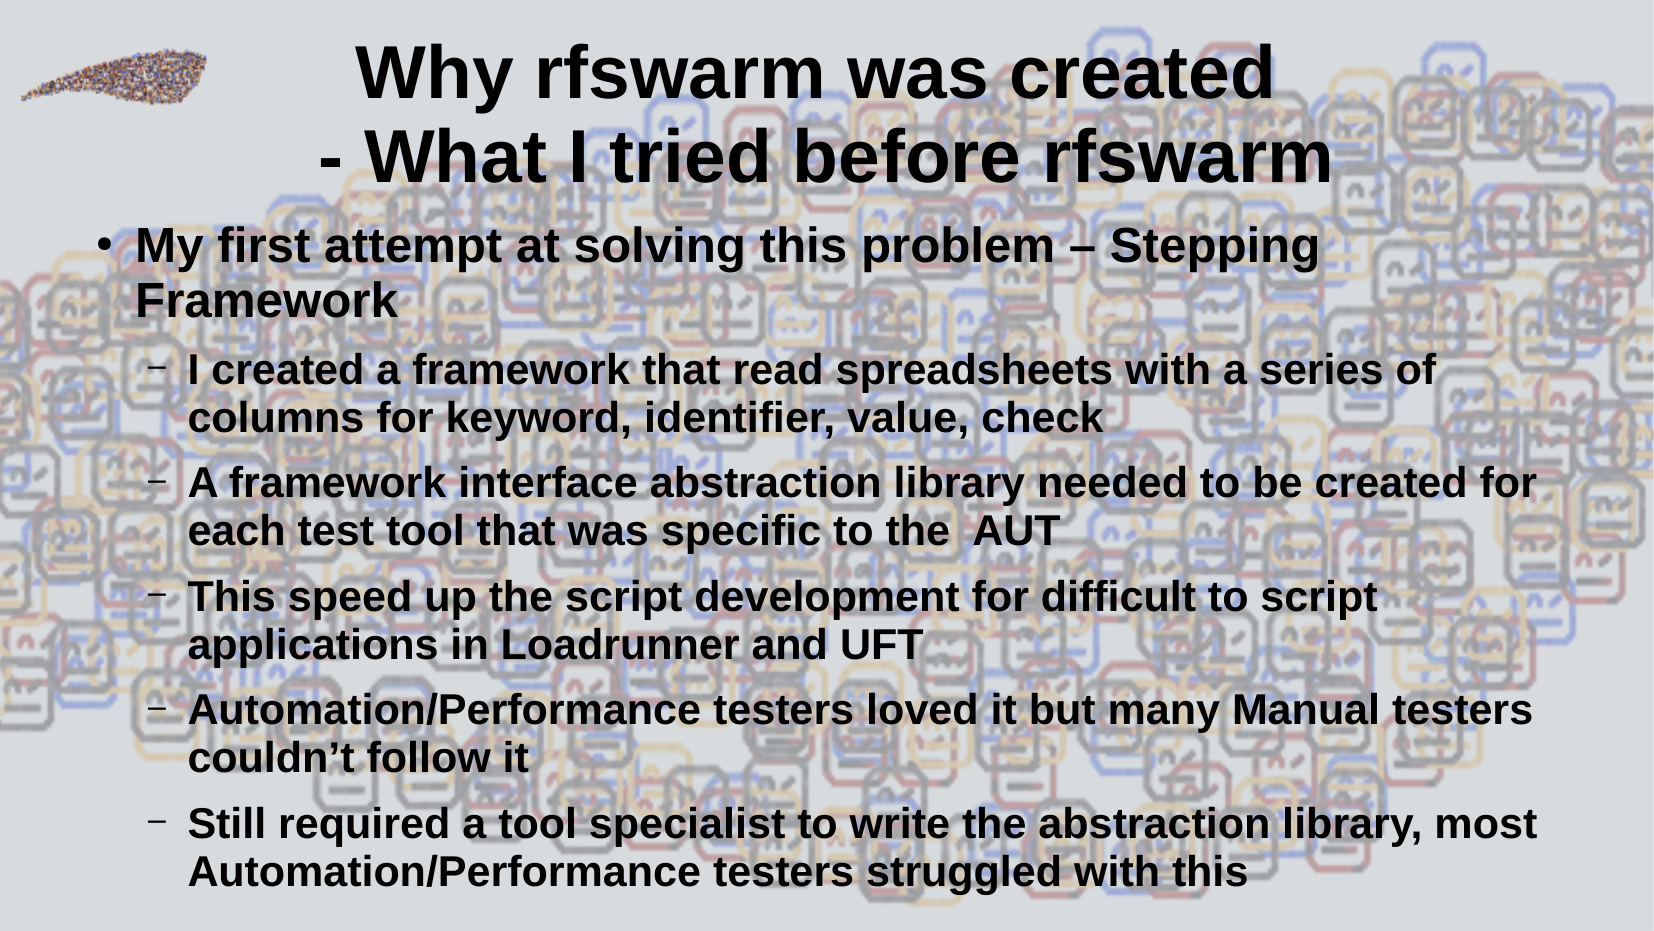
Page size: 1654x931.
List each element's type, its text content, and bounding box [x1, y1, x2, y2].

picture [0, 0, 1654, 931]
title Why rfswarm was created - What I tried before rfswarm [82, 30, 1571, 199]
list My first attempt at solving this problem – Stepping Framework I created a framework that read spreadsheets with a series of columns for keyword, identifier, value, check A framework interface abstraction library needed to be created for each test tool that was specific to the AUT This speed up the script development for difficult to script applications in Loadrunner and UFT Automation/Performance testers loved it but many Manual testers couldn’t follow it Still required a tool specialist to write the abstraction library, most Automation/Performance testers struggled with this [82, 217, 1571, 910]
